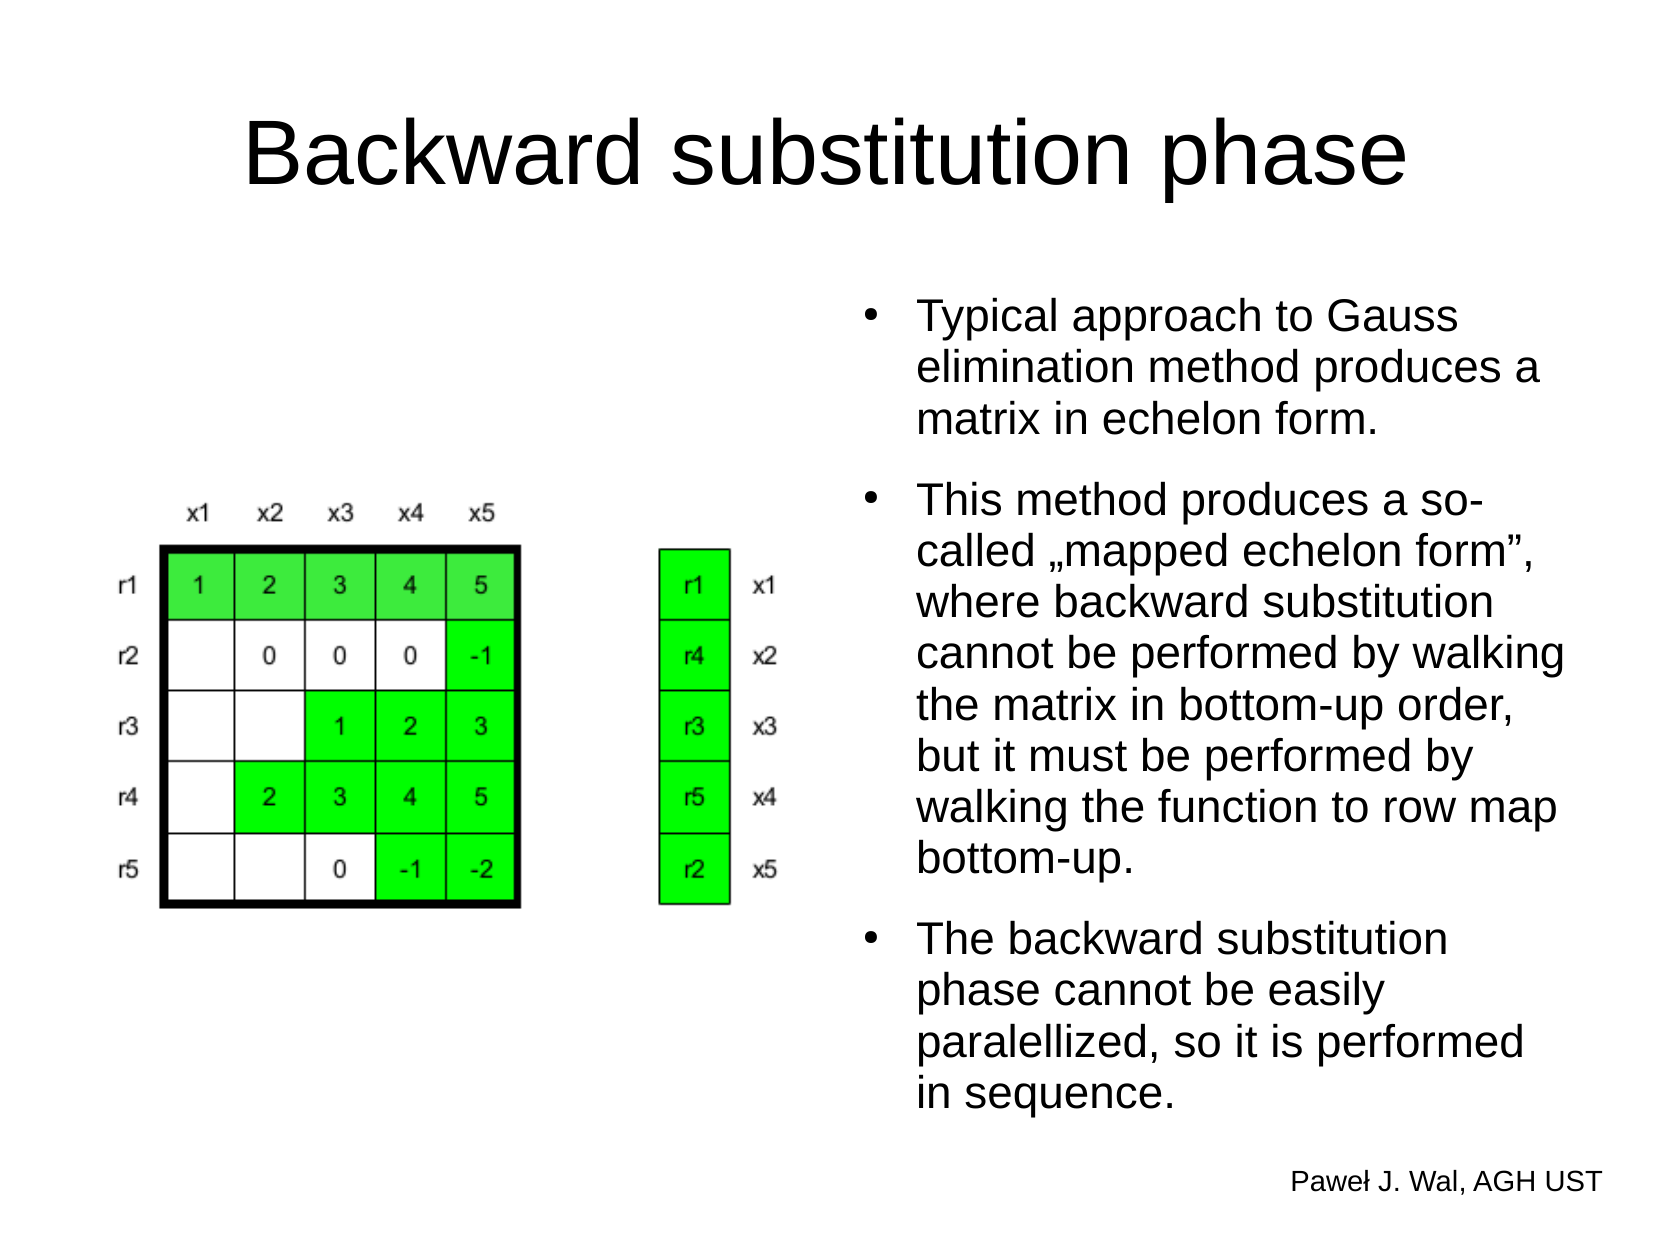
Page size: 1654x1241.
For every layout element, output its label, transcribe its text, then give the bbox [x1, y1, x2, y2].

list Typical approach to Gauss elimination method produces a matrix in echelon form. This method produces a so-called „mapped echelon form”, where backward substitution cannot be performed by walking the matrix in bottom-up order, but it must be performed by walking the function to row map bottom-up. The backward substitution phase cannot be easily paralellized, so it is performed in sequence. [845, 290, 1572, 1115]
picture [82, 480, 809, 918]
title Backward substitution phase [82, 49, 1571, 257]
text_box Paweł J. Wal, AGH UST [1275, 1157, 1627, 1205]
